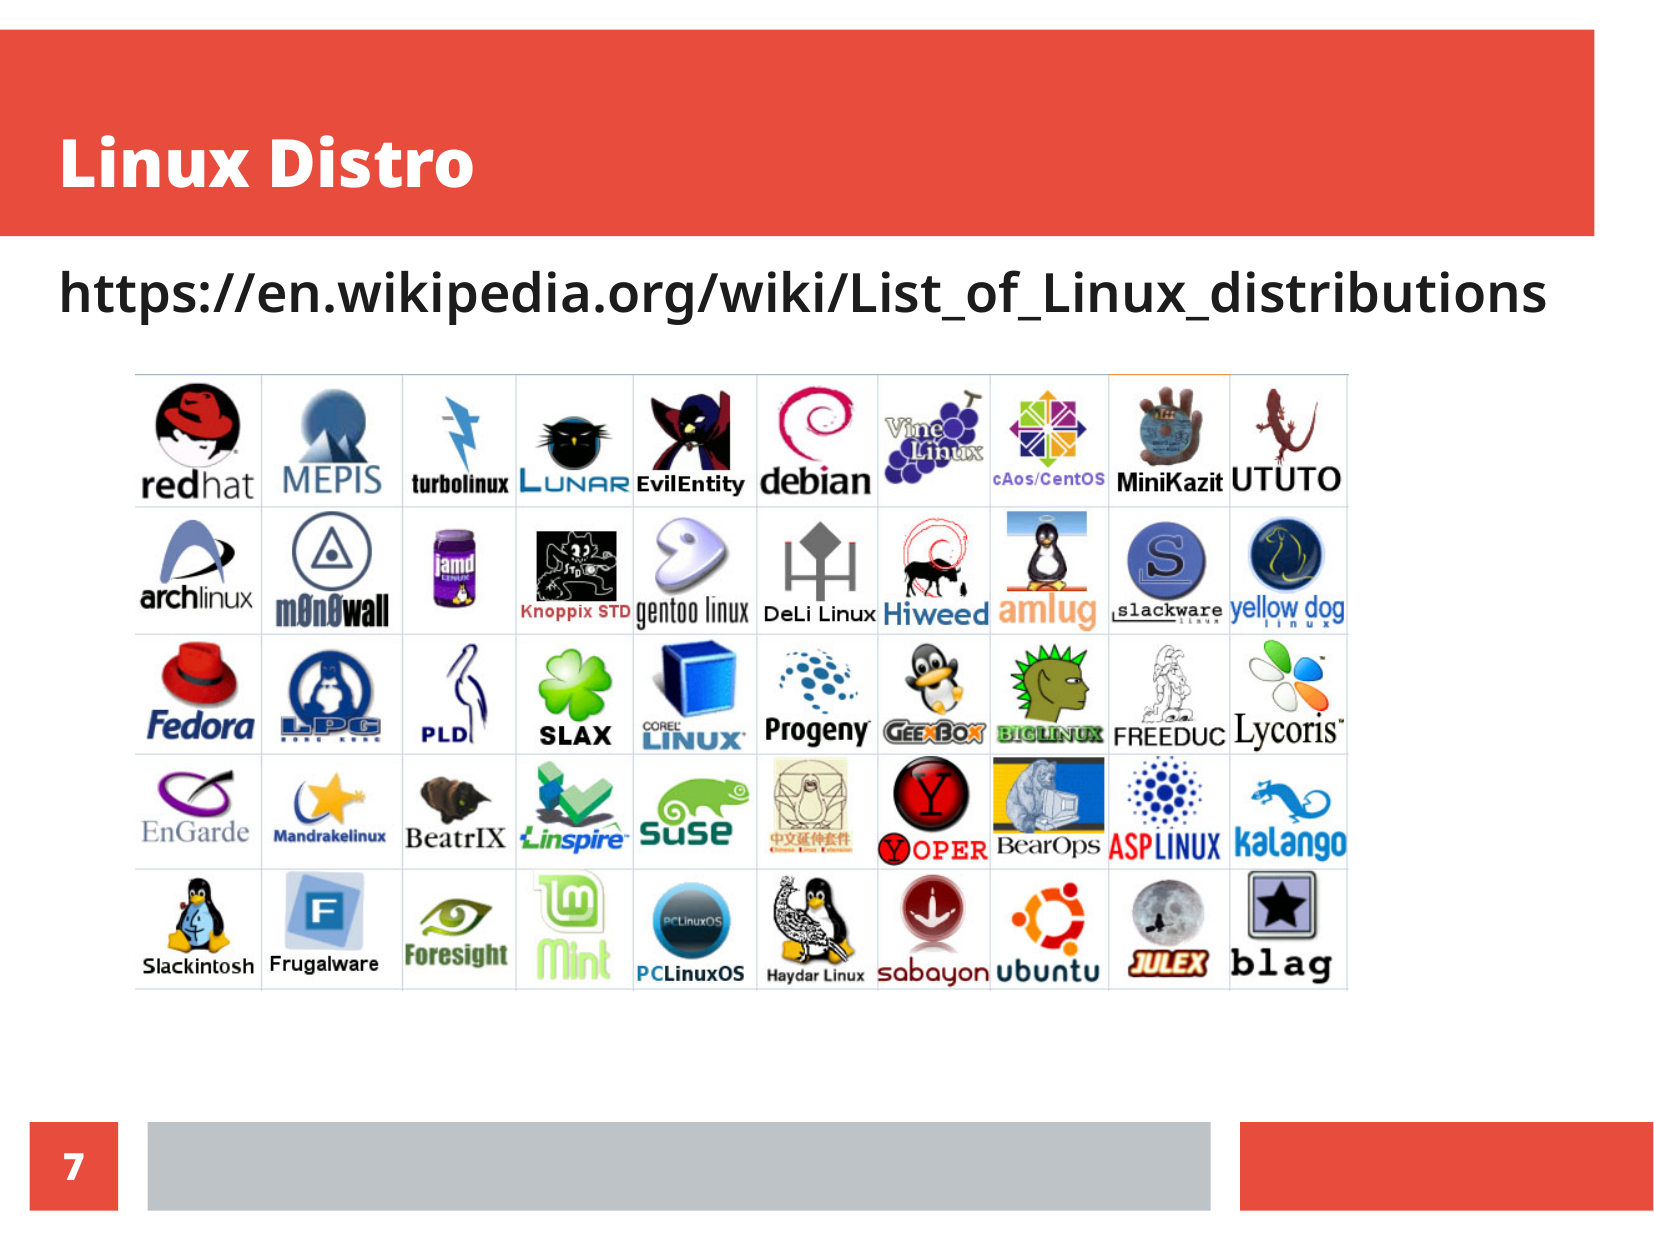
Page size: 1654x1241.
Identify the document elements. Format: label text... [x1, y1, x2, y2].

title Linux Distro [59, 59, 1595, 207]
list https://en.wikipedia.org/wiki/List_of_Linux_distributions [59, 255, 1561, 1093]
picture [135, 374, 1349, 991]
